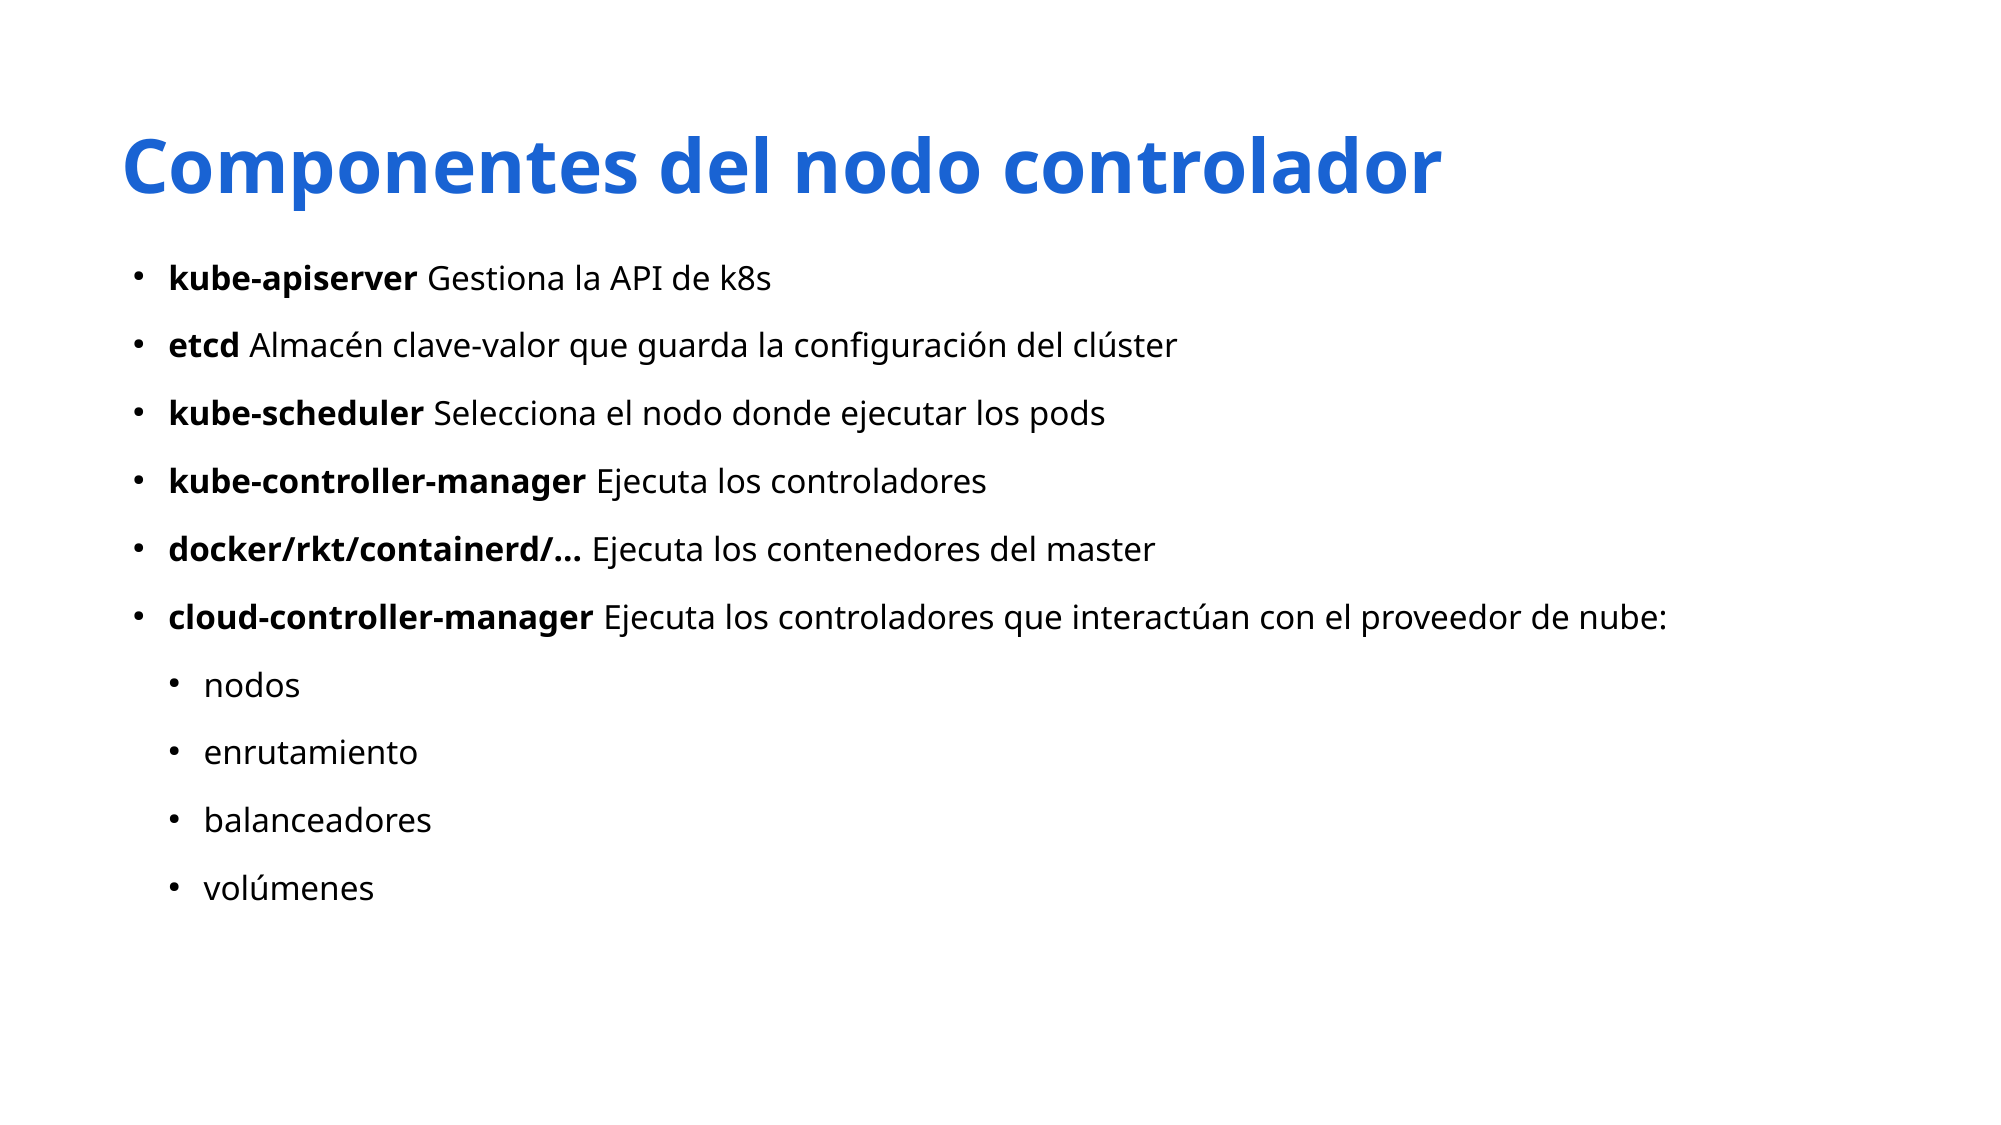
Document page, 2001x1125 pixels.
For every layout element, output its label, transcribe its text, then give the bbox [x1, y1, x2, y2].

text_box kube-apiserver Gestiona la API de k8s etcd Almacén clave-valor que guarda la configuración del clúster kube-scheduler Selecciona el nodo donde ejecutar los pods kube-controller-manager Ejecuta los controladores docker/rkt/containerd/... Ejecuta los contenedores del master cloud-controller-manager Ejecuta los controladores que interactúan con el proveedor de nube: nodos enrutamiento balanceadores volúmenes [118, 224, 1831, 1106]
text_box Componentes del nodo controlador [106, 106, 1878, 293]
